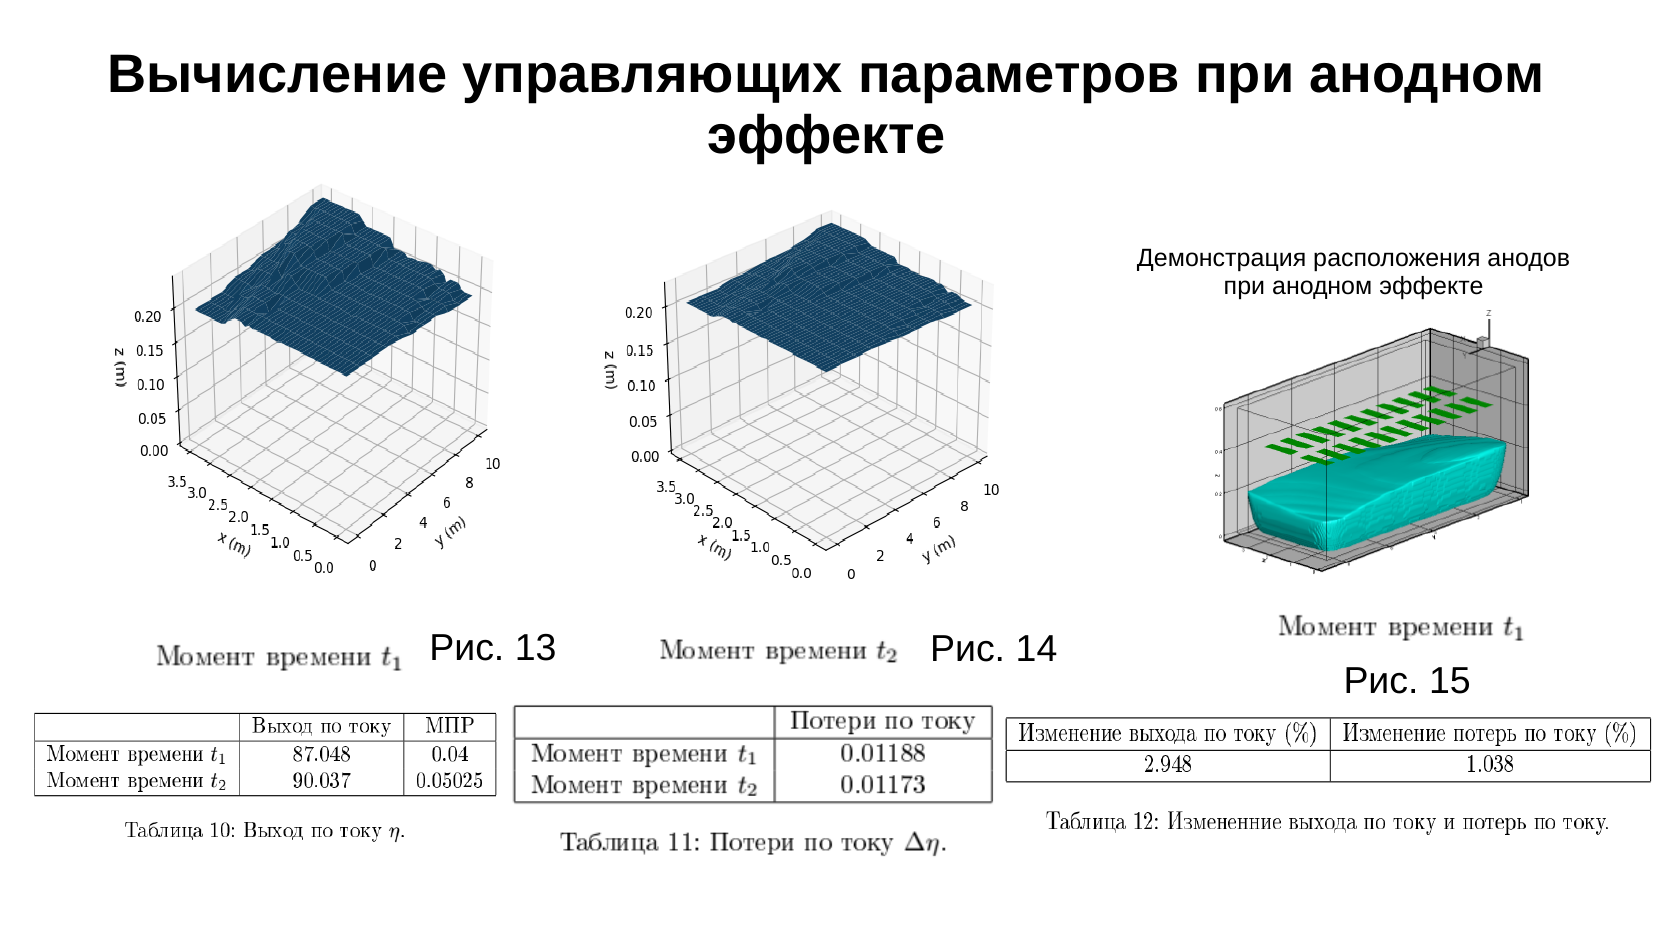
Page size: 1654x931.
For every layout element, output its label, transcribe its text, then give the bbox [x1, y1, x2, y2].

picture [147, 633, 410, 680]
text_box Рис. 15 [1328, 651, 1486, 708]
picture [1269, 603, 1532, 650]
picture [1210, 308, 1536, 591]
text_box Демонстрация расположения анодов при анодном эффекте [1122, 236, 1595, 308]
picture [22, 94, 1654, 879]
text_box Рис. 13 [414, 619, 591, 708]
text_box Рис. 14 [915, 620, 1073, 691]
title Вычисление управляющих параметров при анодном эффекте [82, 29, 1571, 179]
